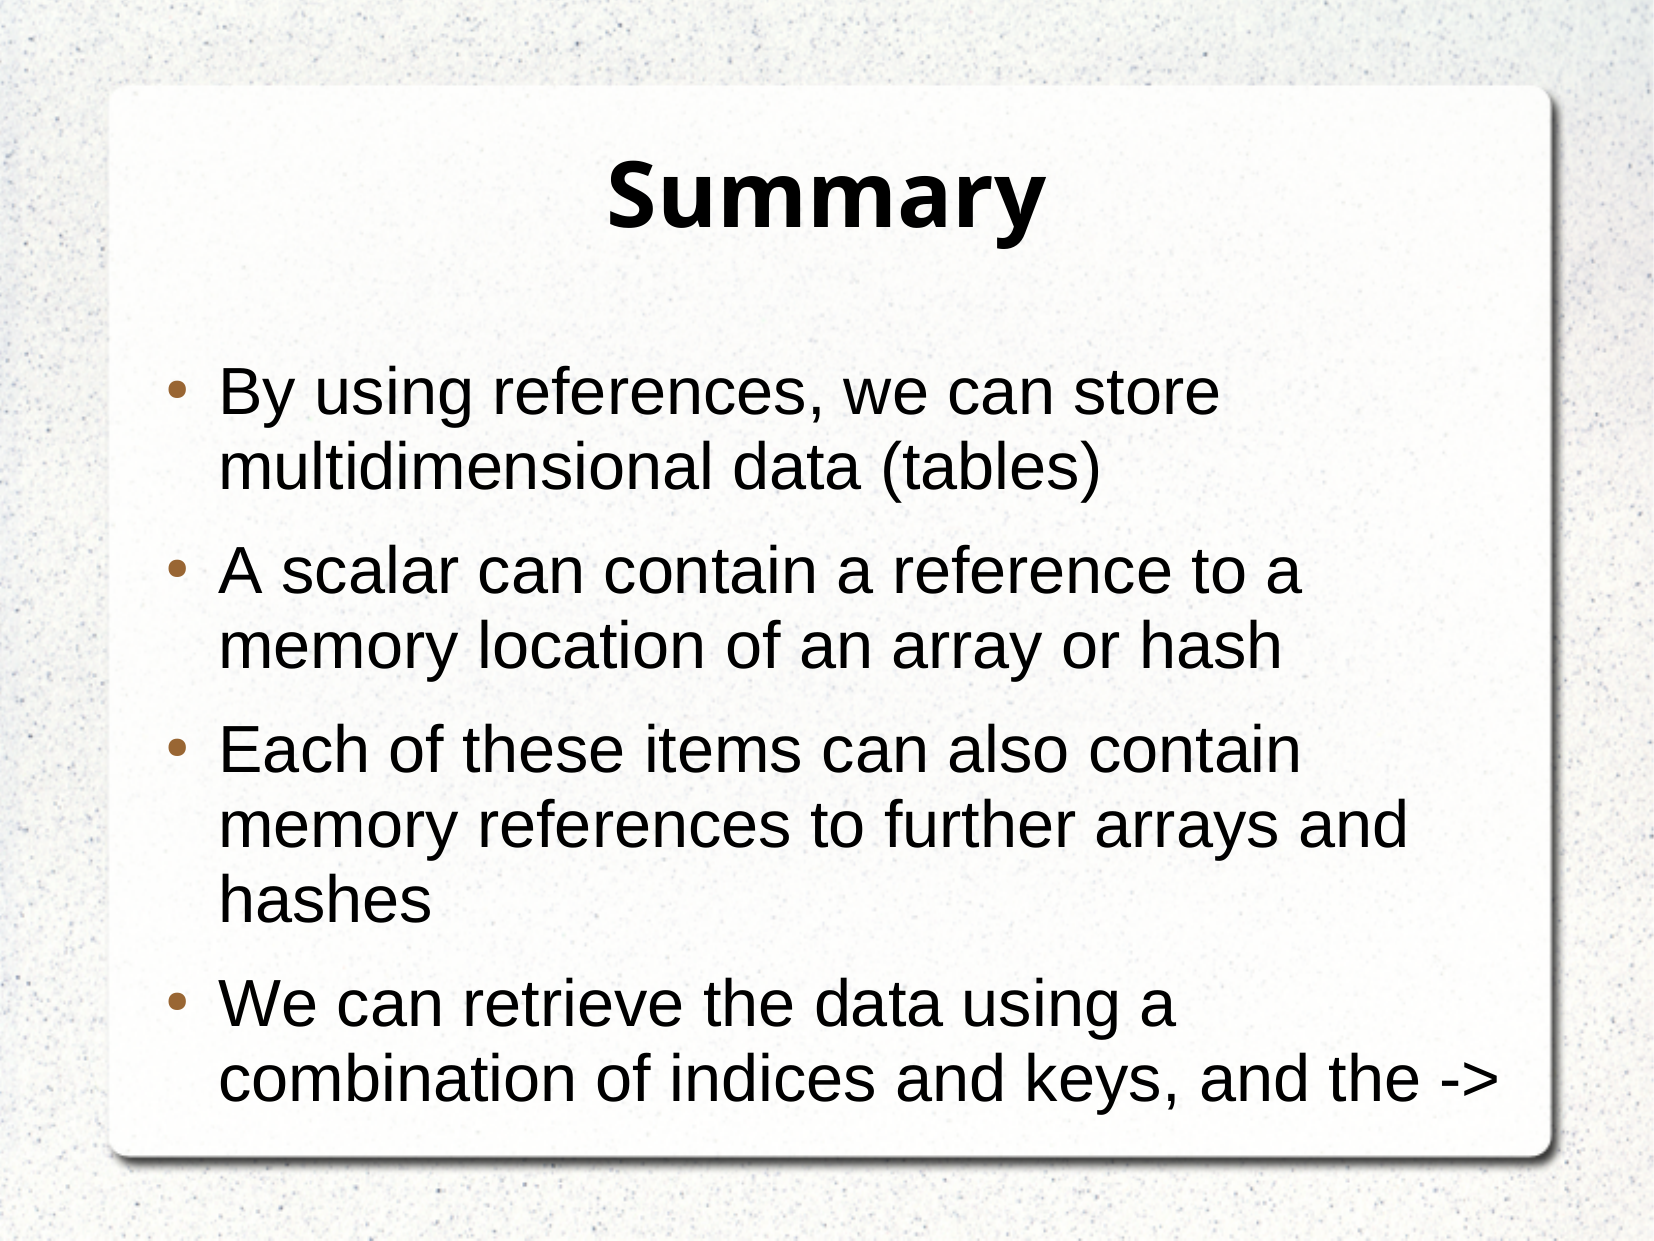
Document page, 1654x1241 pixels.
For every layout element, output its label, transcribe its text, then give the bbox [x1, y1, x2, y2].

list By using references, we can store multidimensional data (tables) A scalar can contain a reference to a memory location of an array or hash Each of these items can also contain memory references to further arrays and hashes We can retrieve the data using a combination of indices and keys, and the -> [147, 354, 1536, 1114]
title Summary [118, 88, 1536, 296]
picture [0, 0, 1654, 1241]
